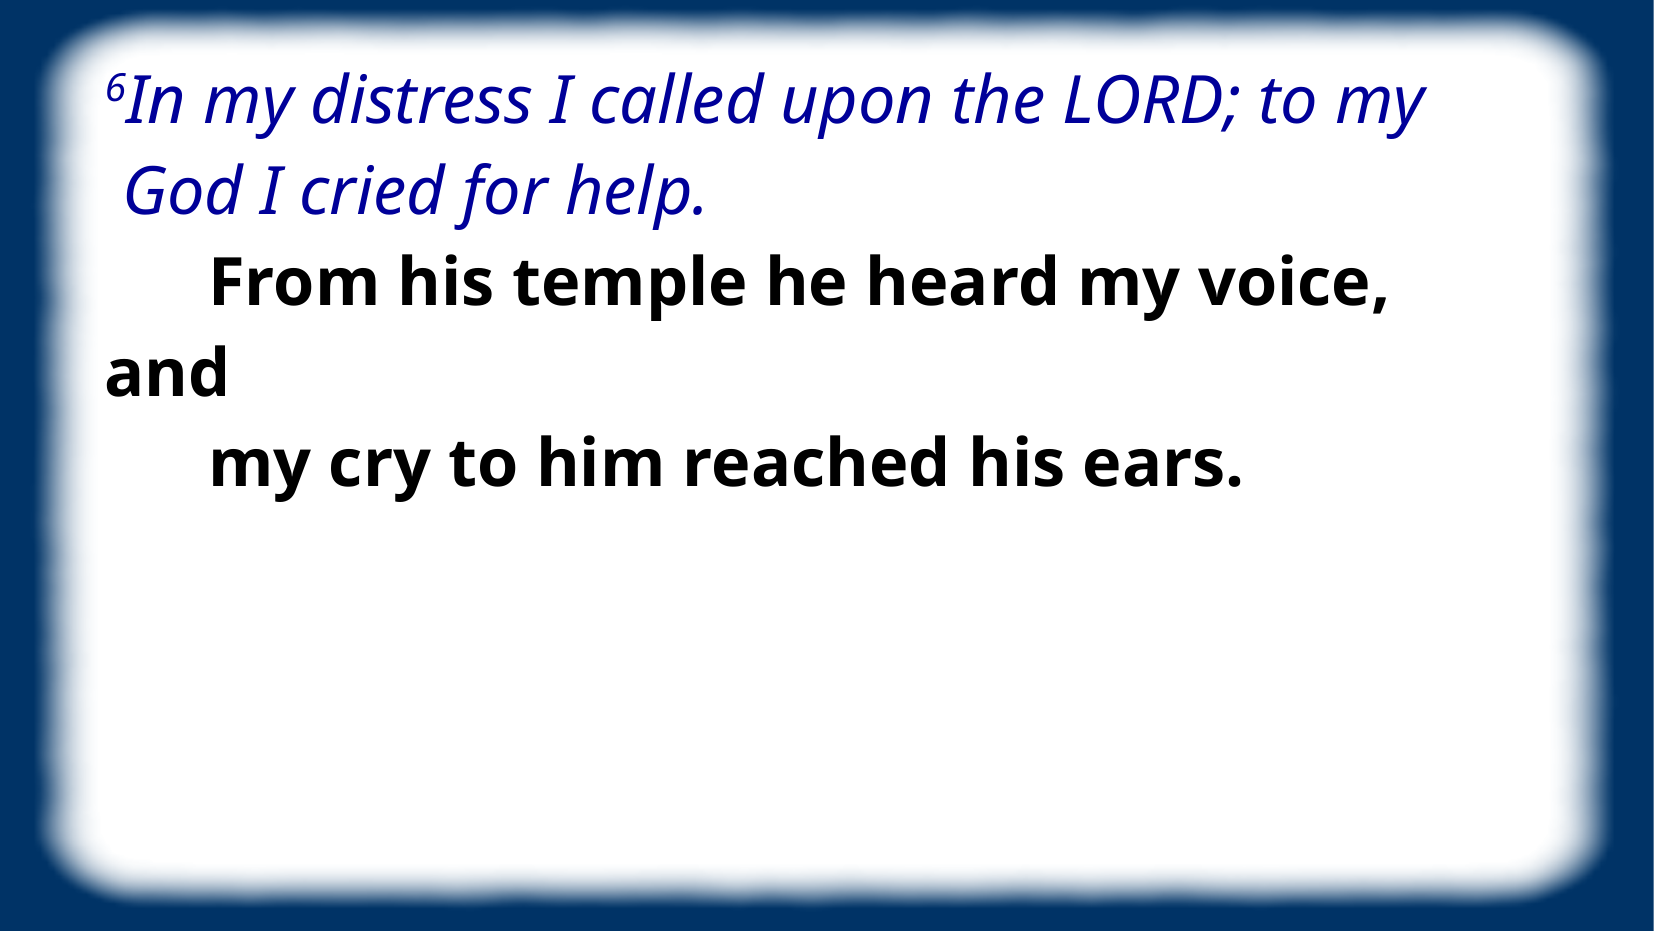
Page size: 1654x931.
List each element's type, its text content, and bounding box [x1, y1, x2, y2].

picture [0, 0, 1654, 931]
text_box 6In my distress I called upon the LORD; to my God I cried for help. From his temple he heard my voice, and my cry to him reached his ears. [90, 45, 1546, 415]
